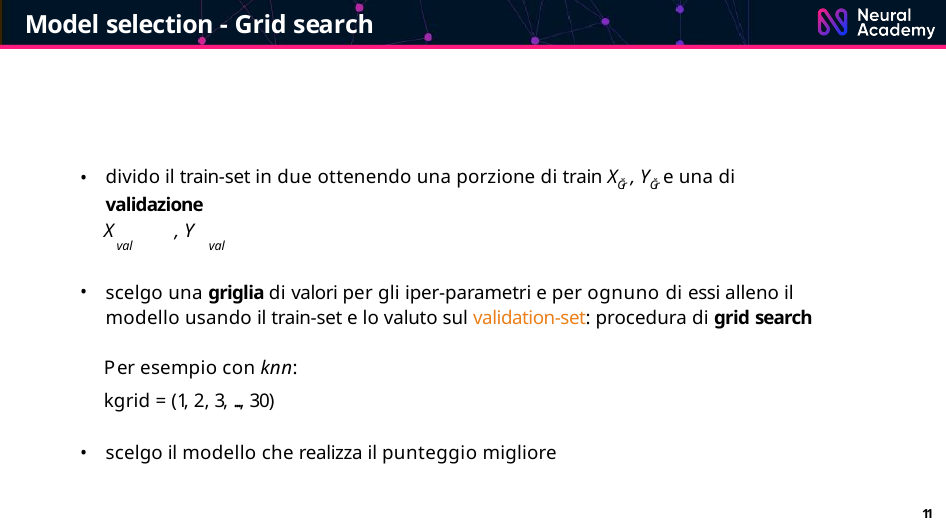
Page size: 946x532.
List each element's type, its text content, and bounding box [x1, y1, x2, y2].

picture [0, 0, 946, 49]
text_box <number> [915, 504, 942, 523]
text_box divido il train-set in due ottenendo una porzione di train XĞr , YĞr e una di validazione X , Y val val scelgo una griglia di valori per gli iper-parametri e per ognuno di essi alleno il modello usando il train-set e lo valuto sul validation-set: procedura di grid search Per esempio con knn: kgrid = (1, 2, 3, ..., 30) scelgo il modello che realizza il punteggio migliore [67, 160, 872, 464]
title Model selection - Grid search [22, 6, 407, 98]
